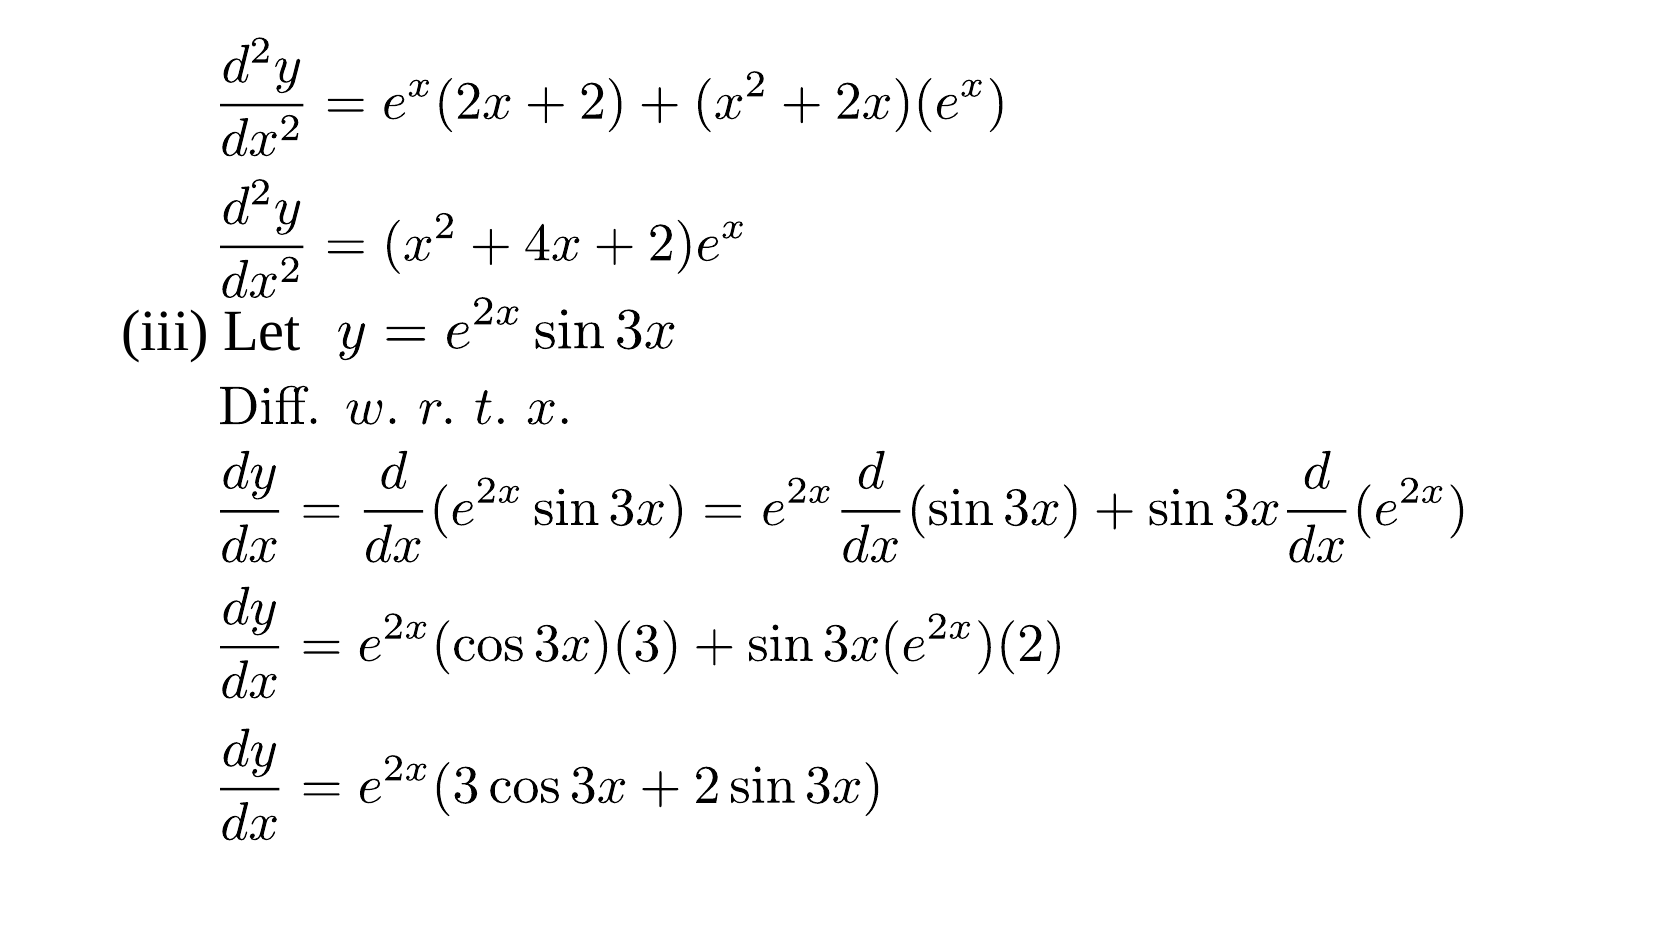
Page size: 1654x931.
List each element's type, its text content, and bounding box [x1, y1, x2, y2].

text_box [220, 586, 1060, 699]
text_box [220, 385, 568, 425]
text_box [220, 37, 1003, 157]
text_box [763, 450, 1464, 563]
subtitle (iii) Let [47, 35, 1607, 886]
text_box [338, 297, 675, 361]
text_box [220, 728, 879, 841]
text_box [220, 179, 743, 298]
text_box [220, 450, 742, 563]
